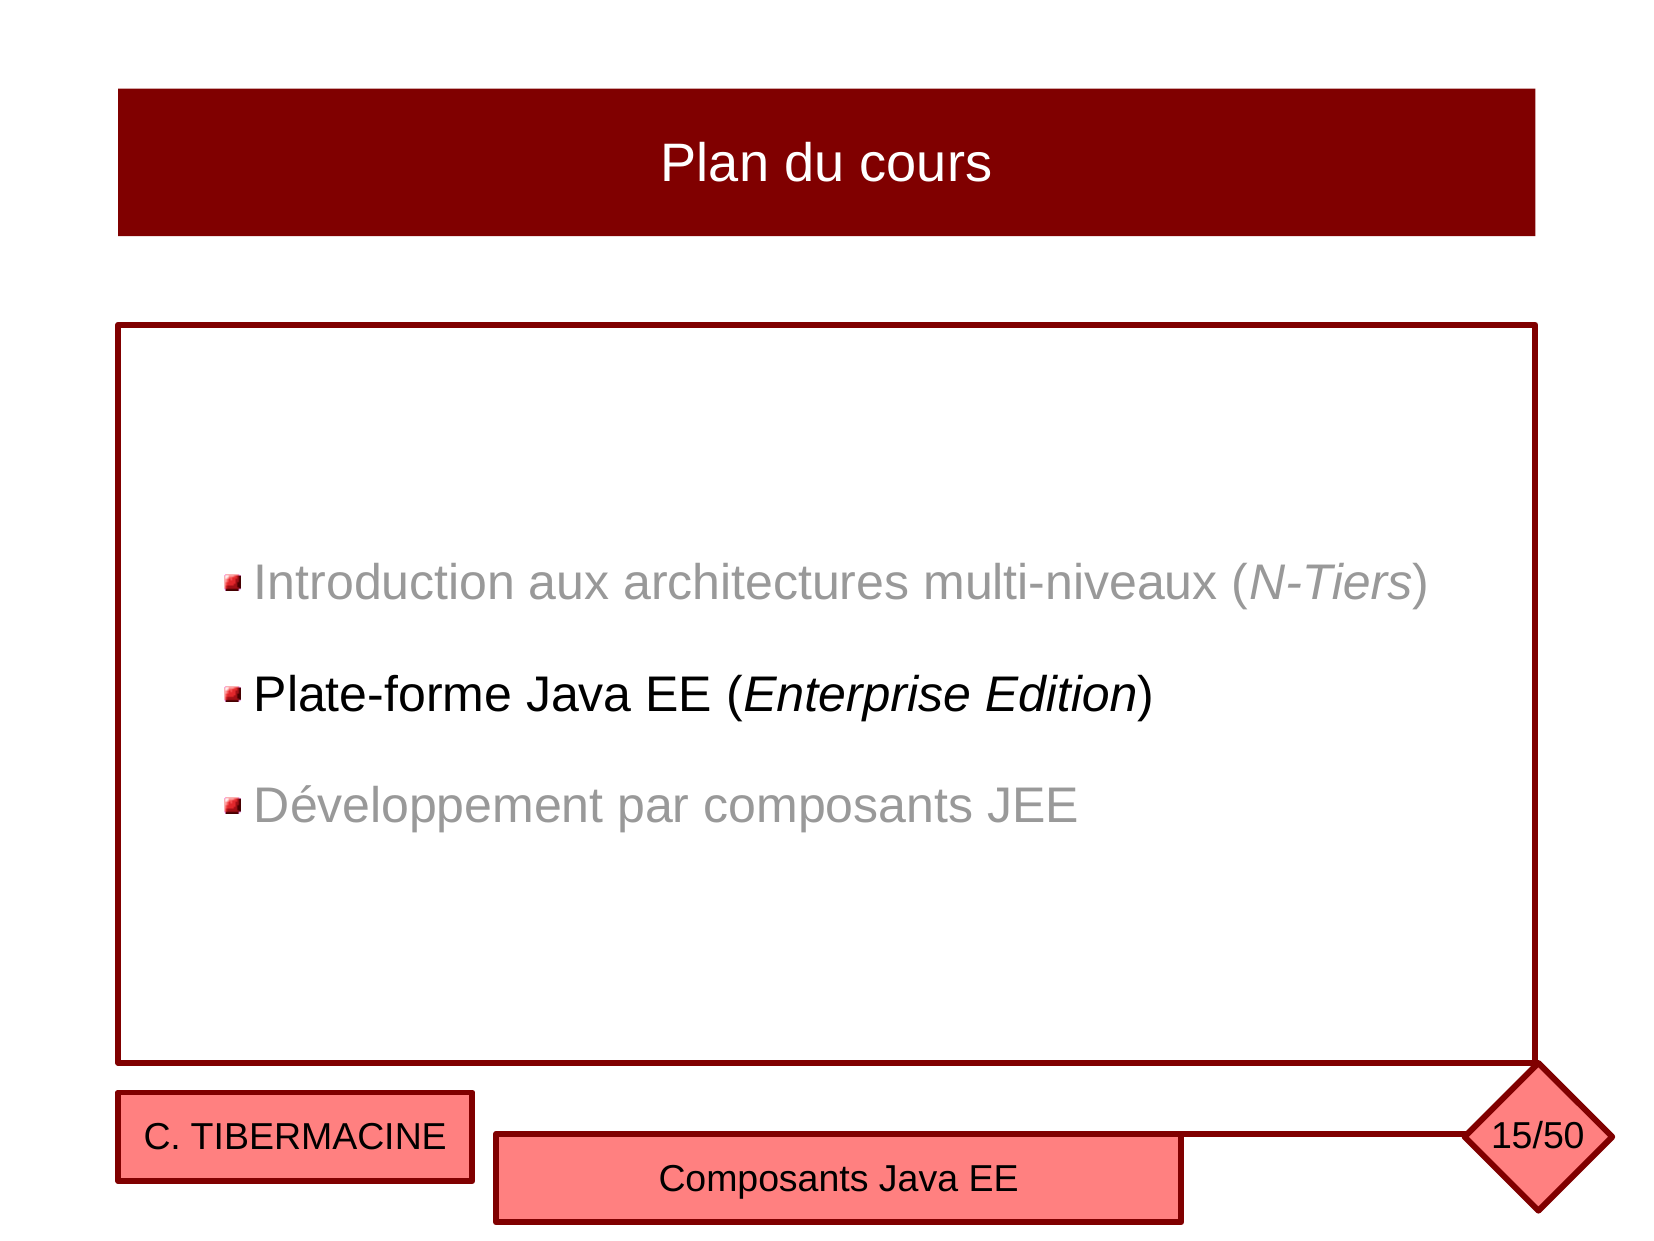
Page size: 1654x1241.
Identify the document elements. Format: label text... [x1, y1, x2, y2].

text_box [1607, 1131, 1613, 1143]
picture [224, 574, 241, 591]
picture [224, 686, 241, 702]
text_box [1464, 1125, 1476, 1149]
text_box C. TIBERMACINE [118, 1092, 473, 1182]
picture [224, 797, 241, 814]
text_box Introduction aux architectures multi-niveaux (N-Tiers) Plate-forme Java EE (Enterprise Edition) Développement par composants JEE [118, 324, 1536, 1063]
text_box [1494, 1062, 1583, 1107]
text_box Plan du cours [118, 88, 1536, 237]
text_box <numéro>/50 [1476, 1107, 1607, 1207]
text_box Composants Java EE [496, 1133, 1182, 1223]
